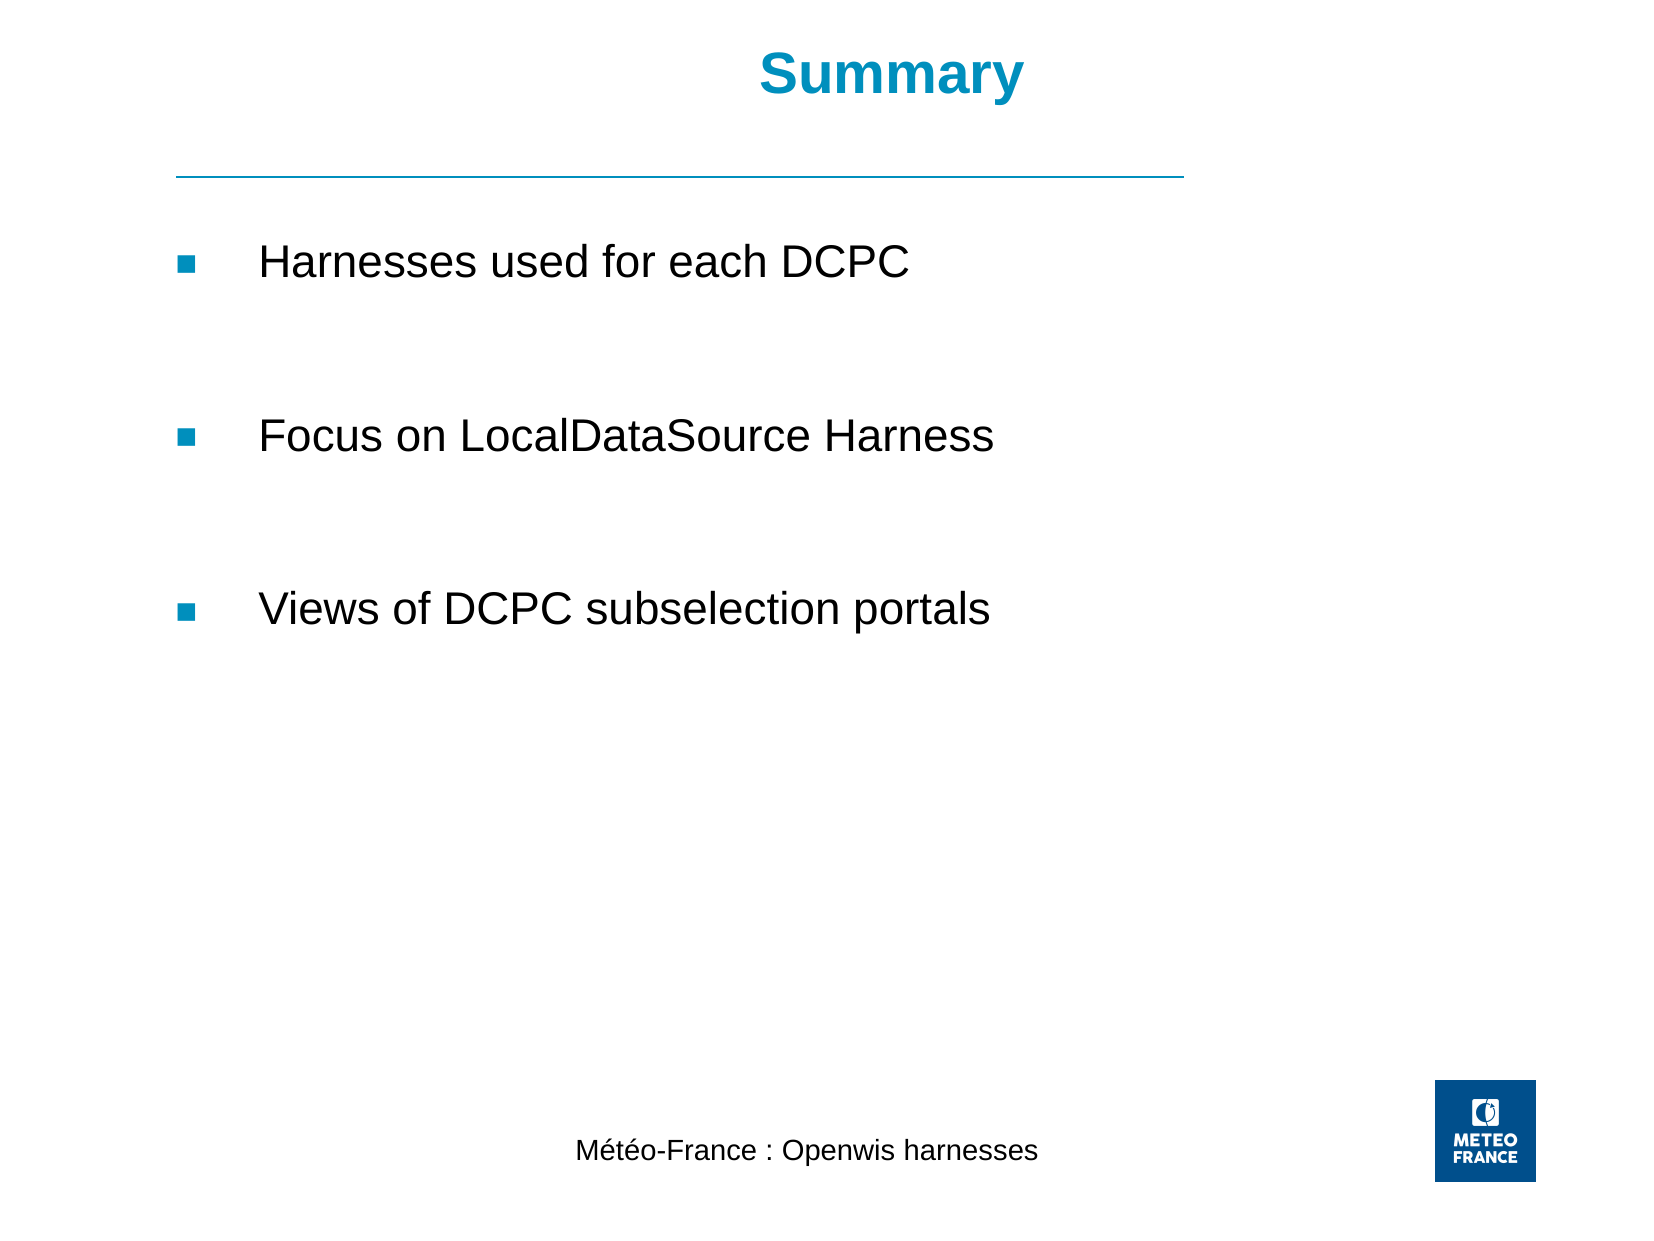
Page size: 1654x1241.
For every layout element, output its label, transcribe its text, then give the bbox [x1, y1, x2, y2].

list Harnesses used for each DCPC Focus on LocalDataSource Harness Views of DCPC subselection portals [157, 235, 1571, 1010]
title Summary [176, 24, 1609, 122]
picture [1435, 1080, 1536, 1182]
